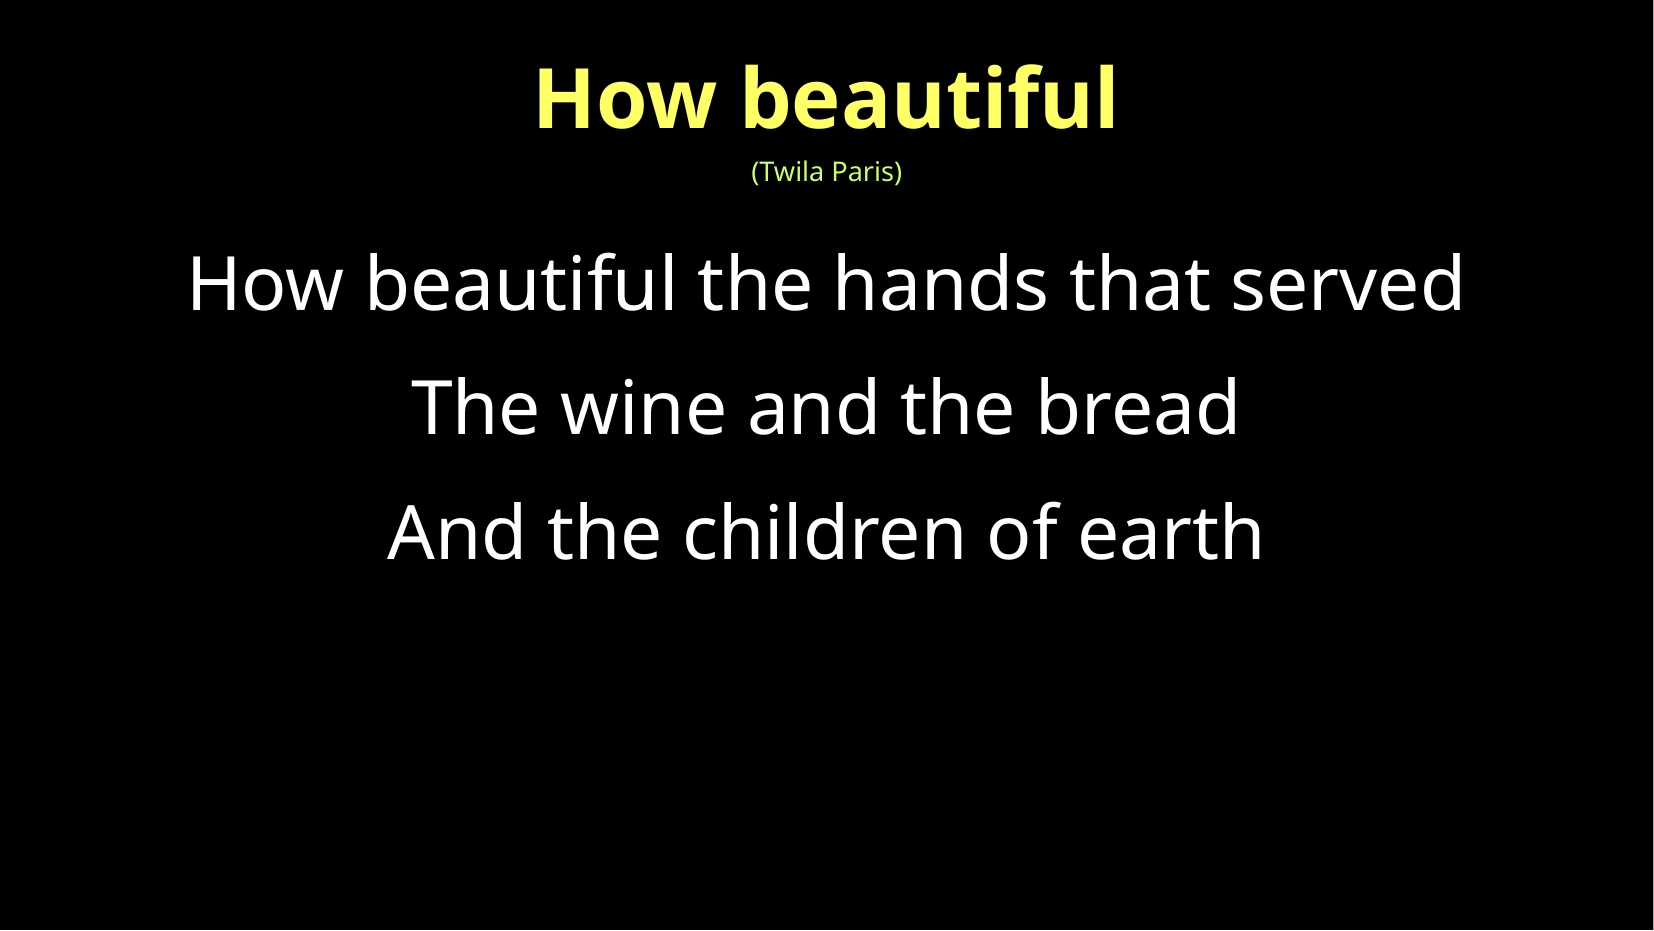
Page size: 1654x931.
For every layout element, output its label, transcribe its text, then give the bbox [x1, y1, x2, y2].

list How beautiful the hands that served The wine and the bread And the children of earth [0, 230, 1654, 922]
title How beautiful (Twila Paris) [0, 37, 1654, 193]
